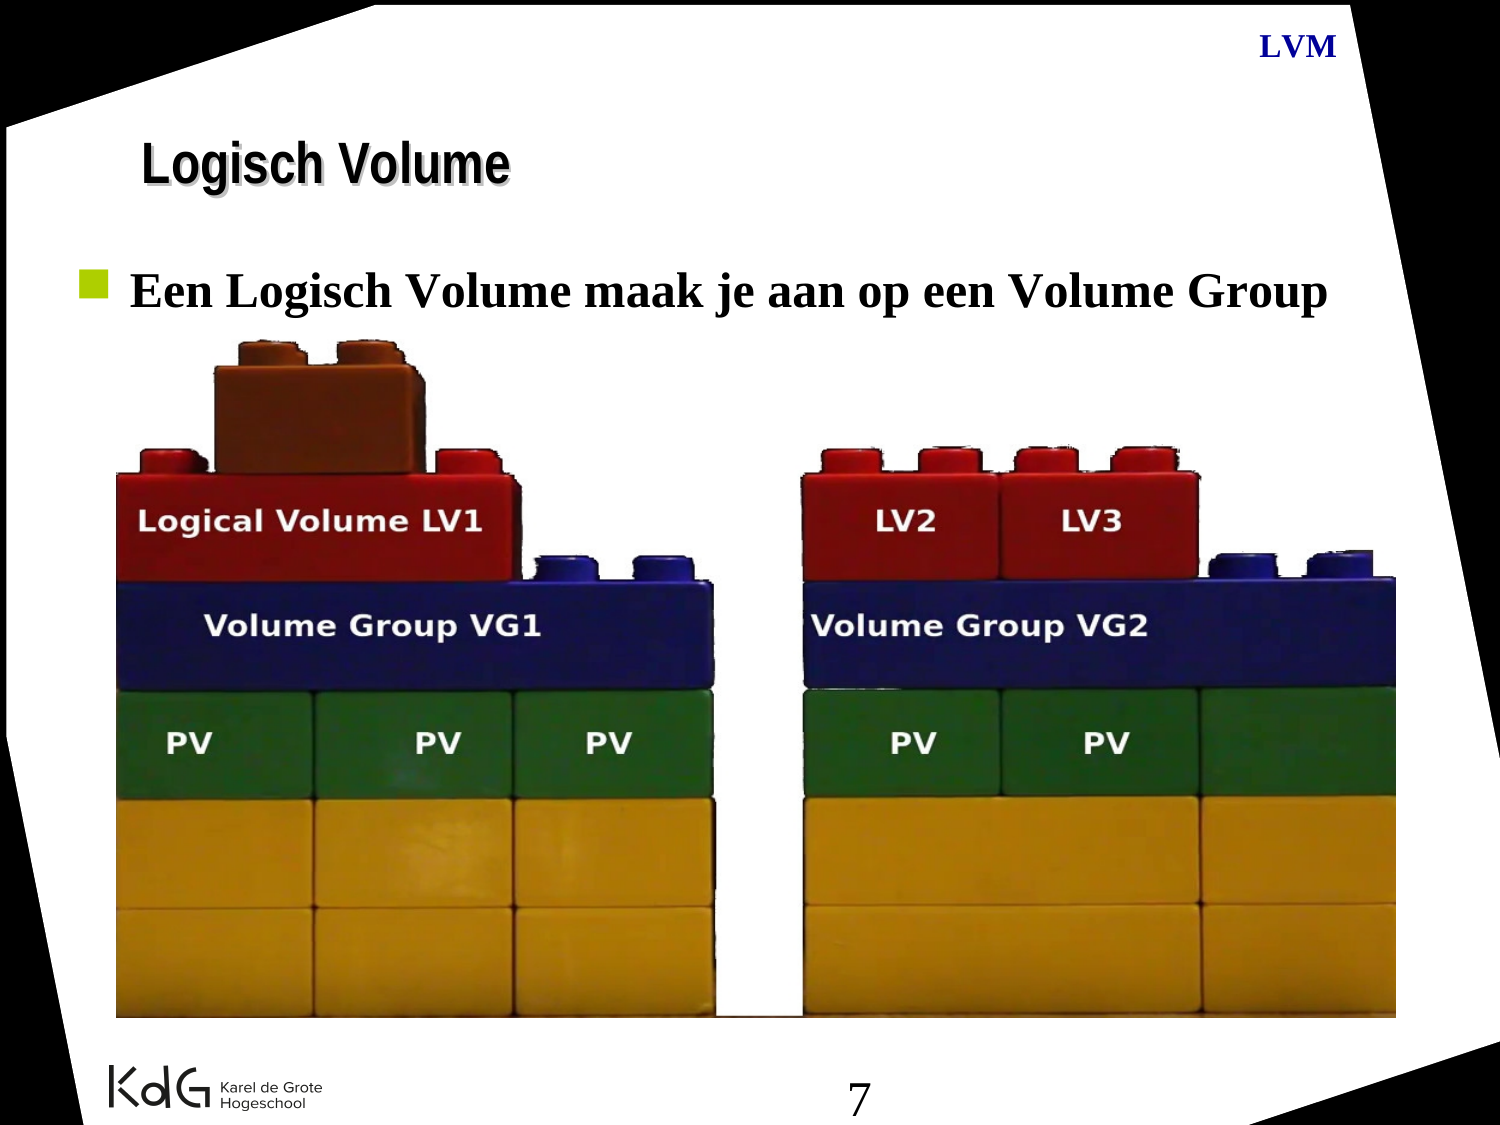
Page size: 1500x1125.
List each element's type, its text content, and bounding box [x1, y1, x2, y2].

picture [109, 1065, 322, 1111]
list Een Logisch Volume maak je aan op een Volume Group [75, 263, 1425, 1006]
picture [116, 322, 1396, 1019]
title Logisch Volume [141, 72, 1447, 253]
